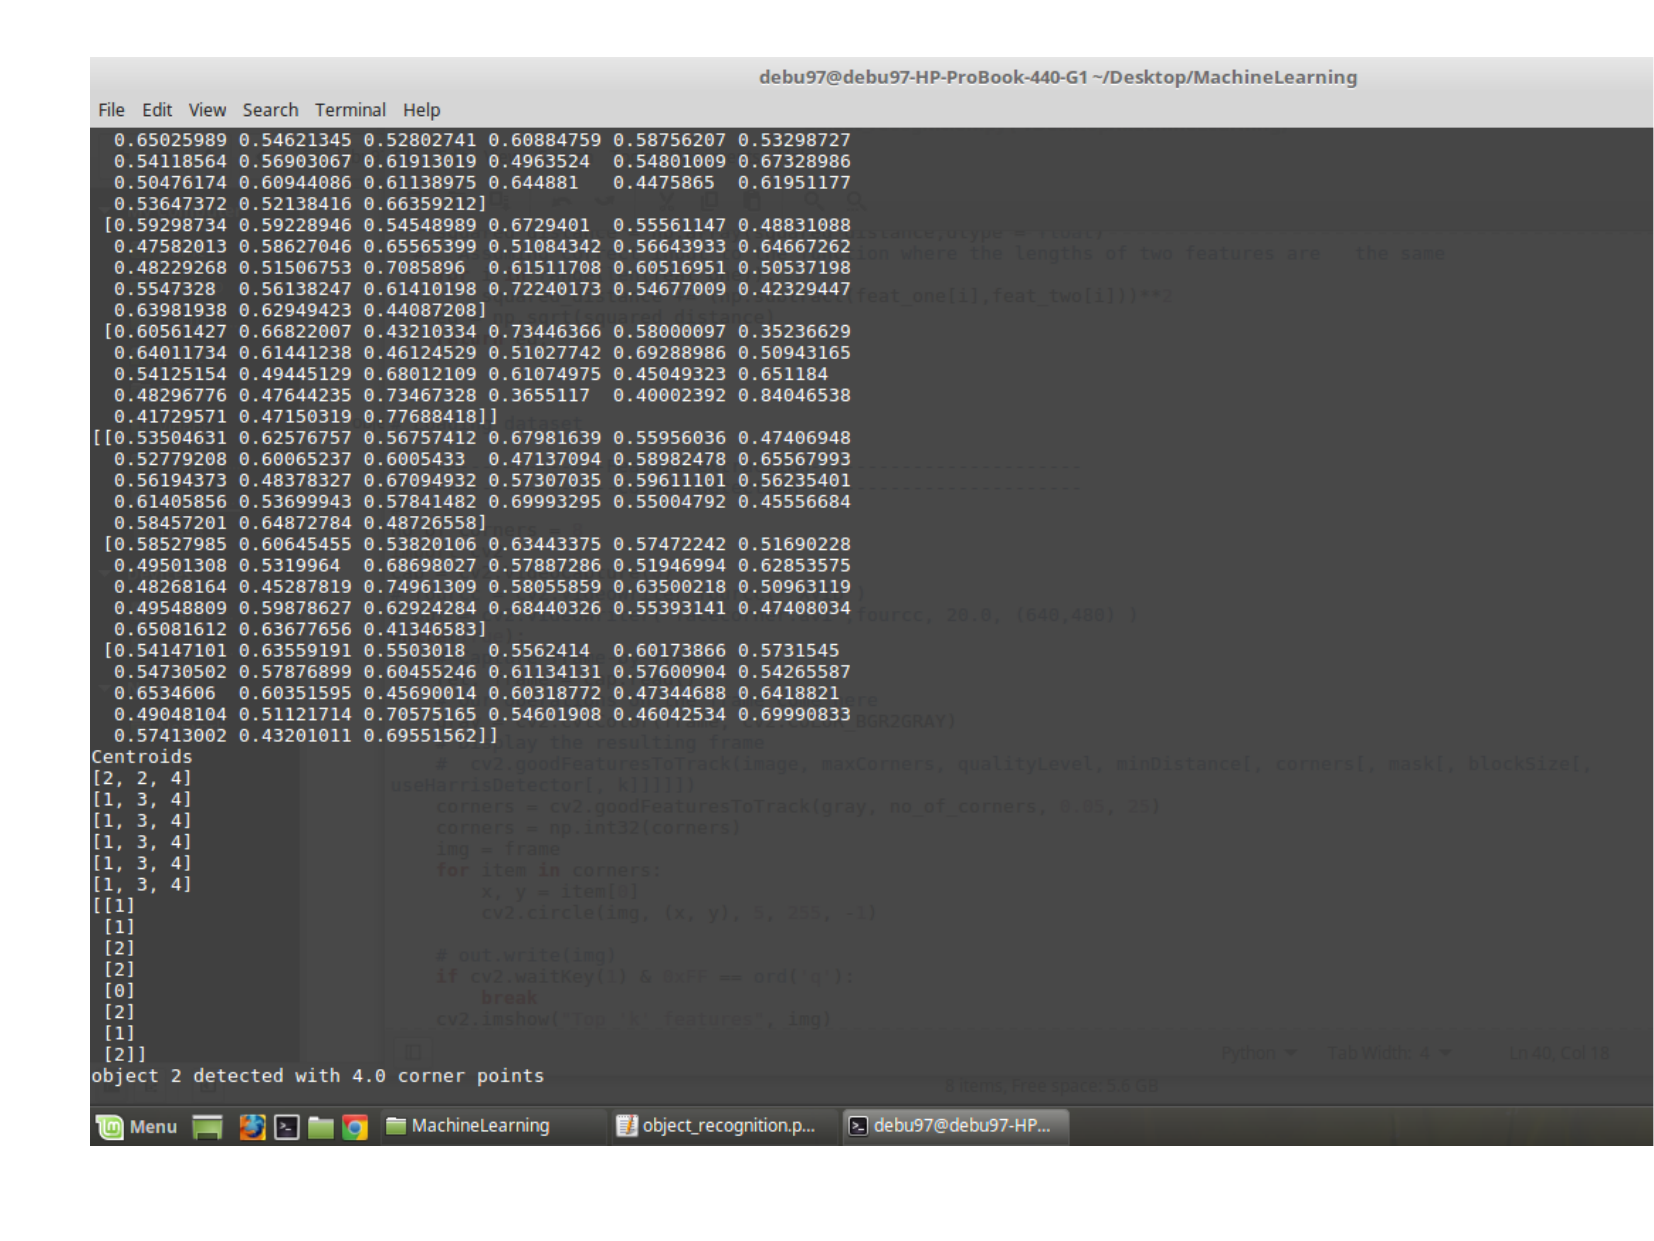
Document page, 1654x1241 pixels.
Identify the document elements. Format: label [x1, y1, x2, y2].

picture [90, 57, 1654, 1146]
